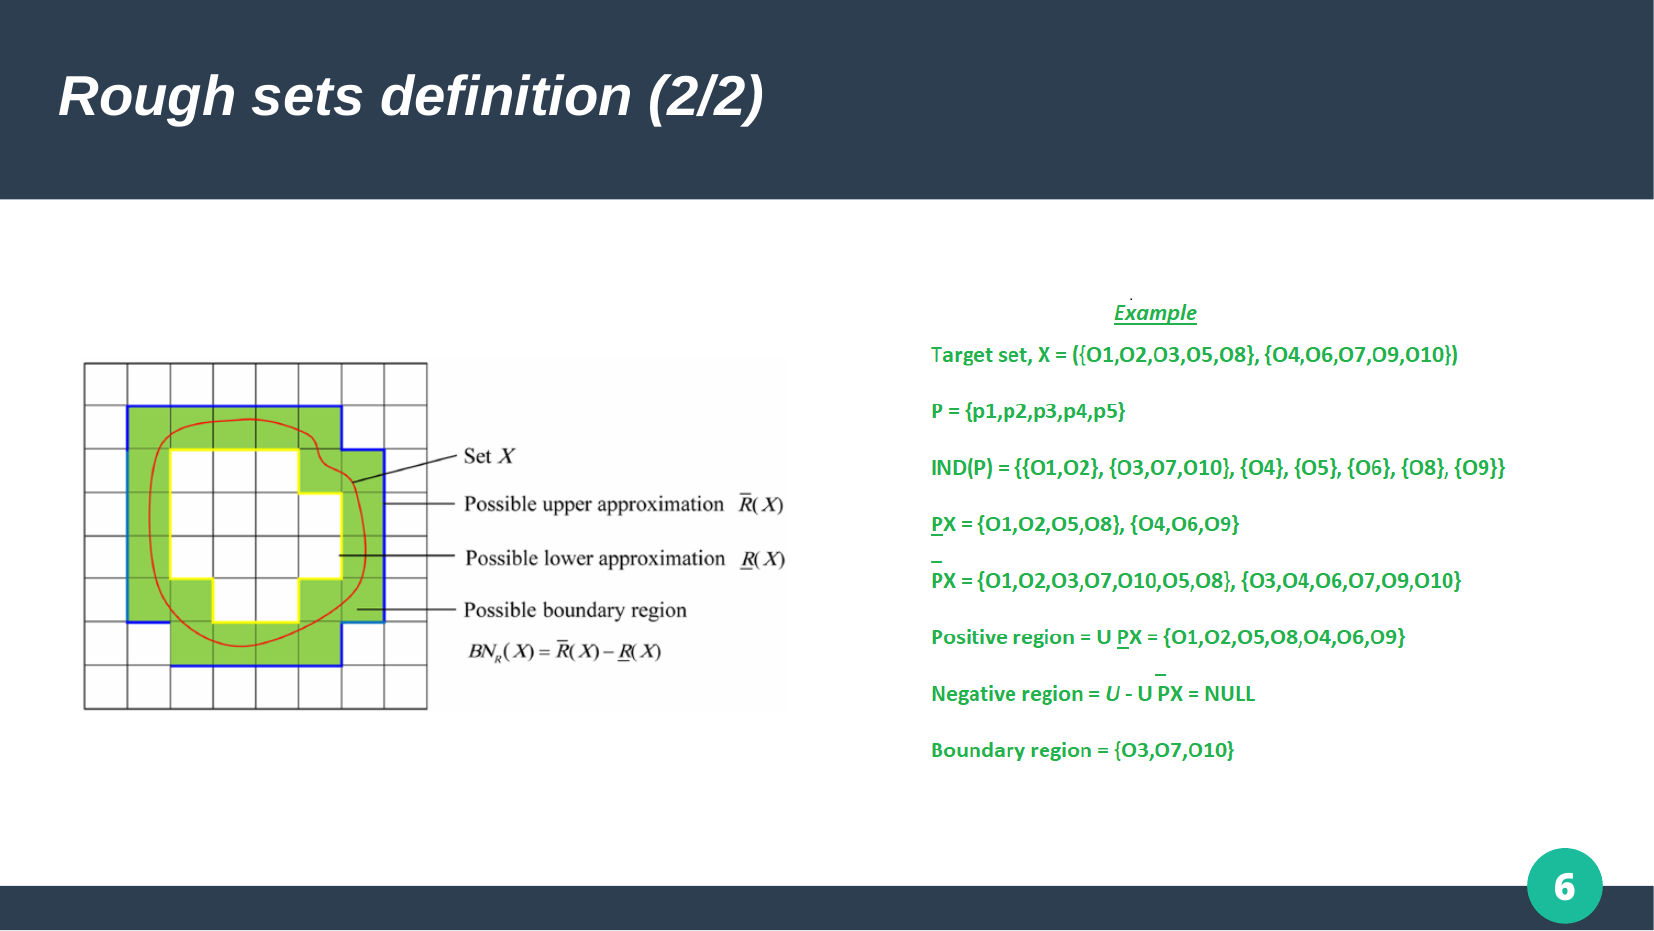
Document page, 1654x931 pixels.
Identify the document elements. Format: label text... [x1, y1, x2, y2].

title Rough sets definition (2/2) [59, 37, 1595, 156]
picture [900, 289, 1556, 788]
picture [79, 357, 788, 713]
